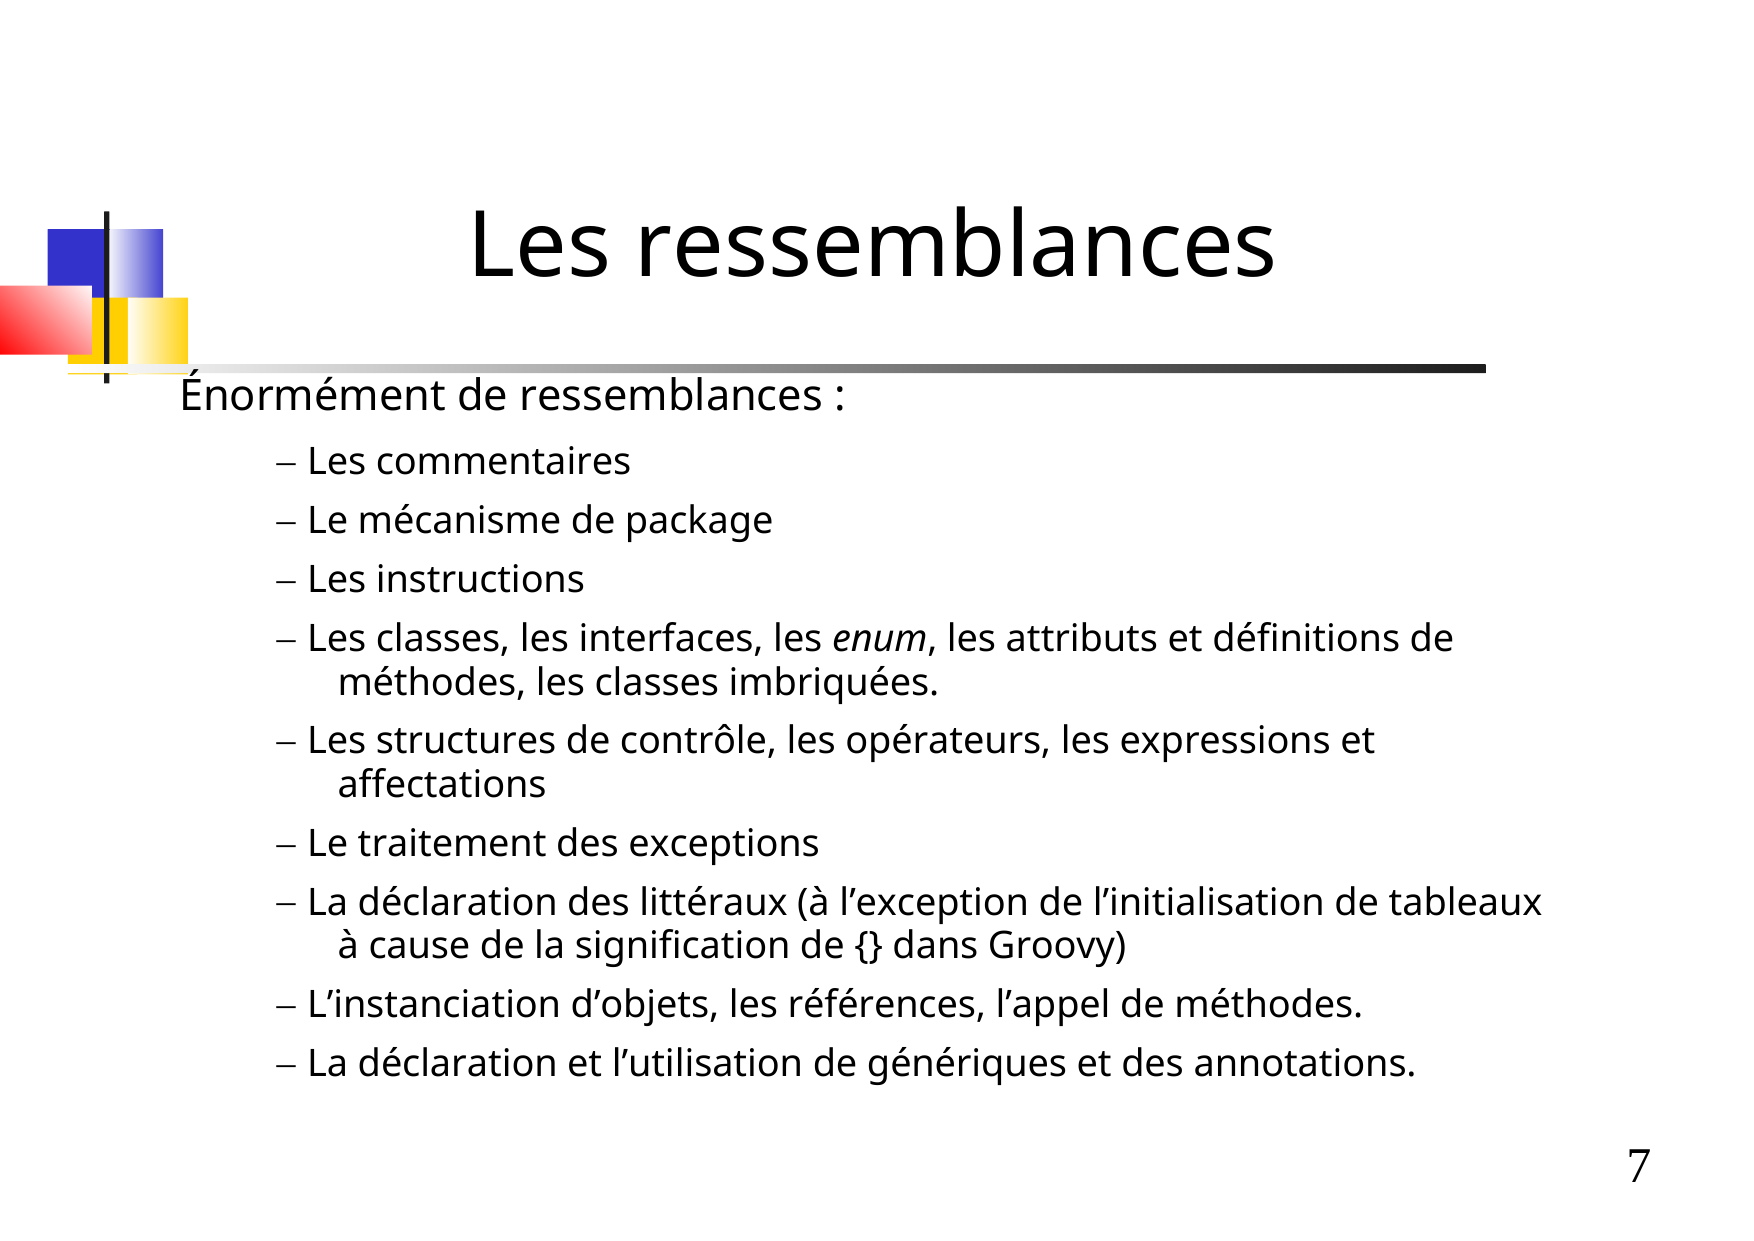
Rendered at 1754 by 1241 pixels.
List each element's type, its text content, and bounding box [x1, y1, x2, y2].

list Énormément de ressemblances : Les commentaires Le mécanisme de package Les instructions Les classes, les interfaces, les enum, les attributs et définitions de méthodes, les classes imbriquées. Les structures de contrôle, les opérateurs, les expressions et affectations Le traitement des exceptions La déclaration des littéraux (à l’exception de l’initialisation de tableaux à cause de la signification de {} dans Groovy) L’instanciation d’objets, les références, l’appel de méthodes. La déclaration et l’utilisation de génériques et des annotations. [179, 371, 1567, 1091]
title Les ressemblances [179, 139, 1567, 351]
